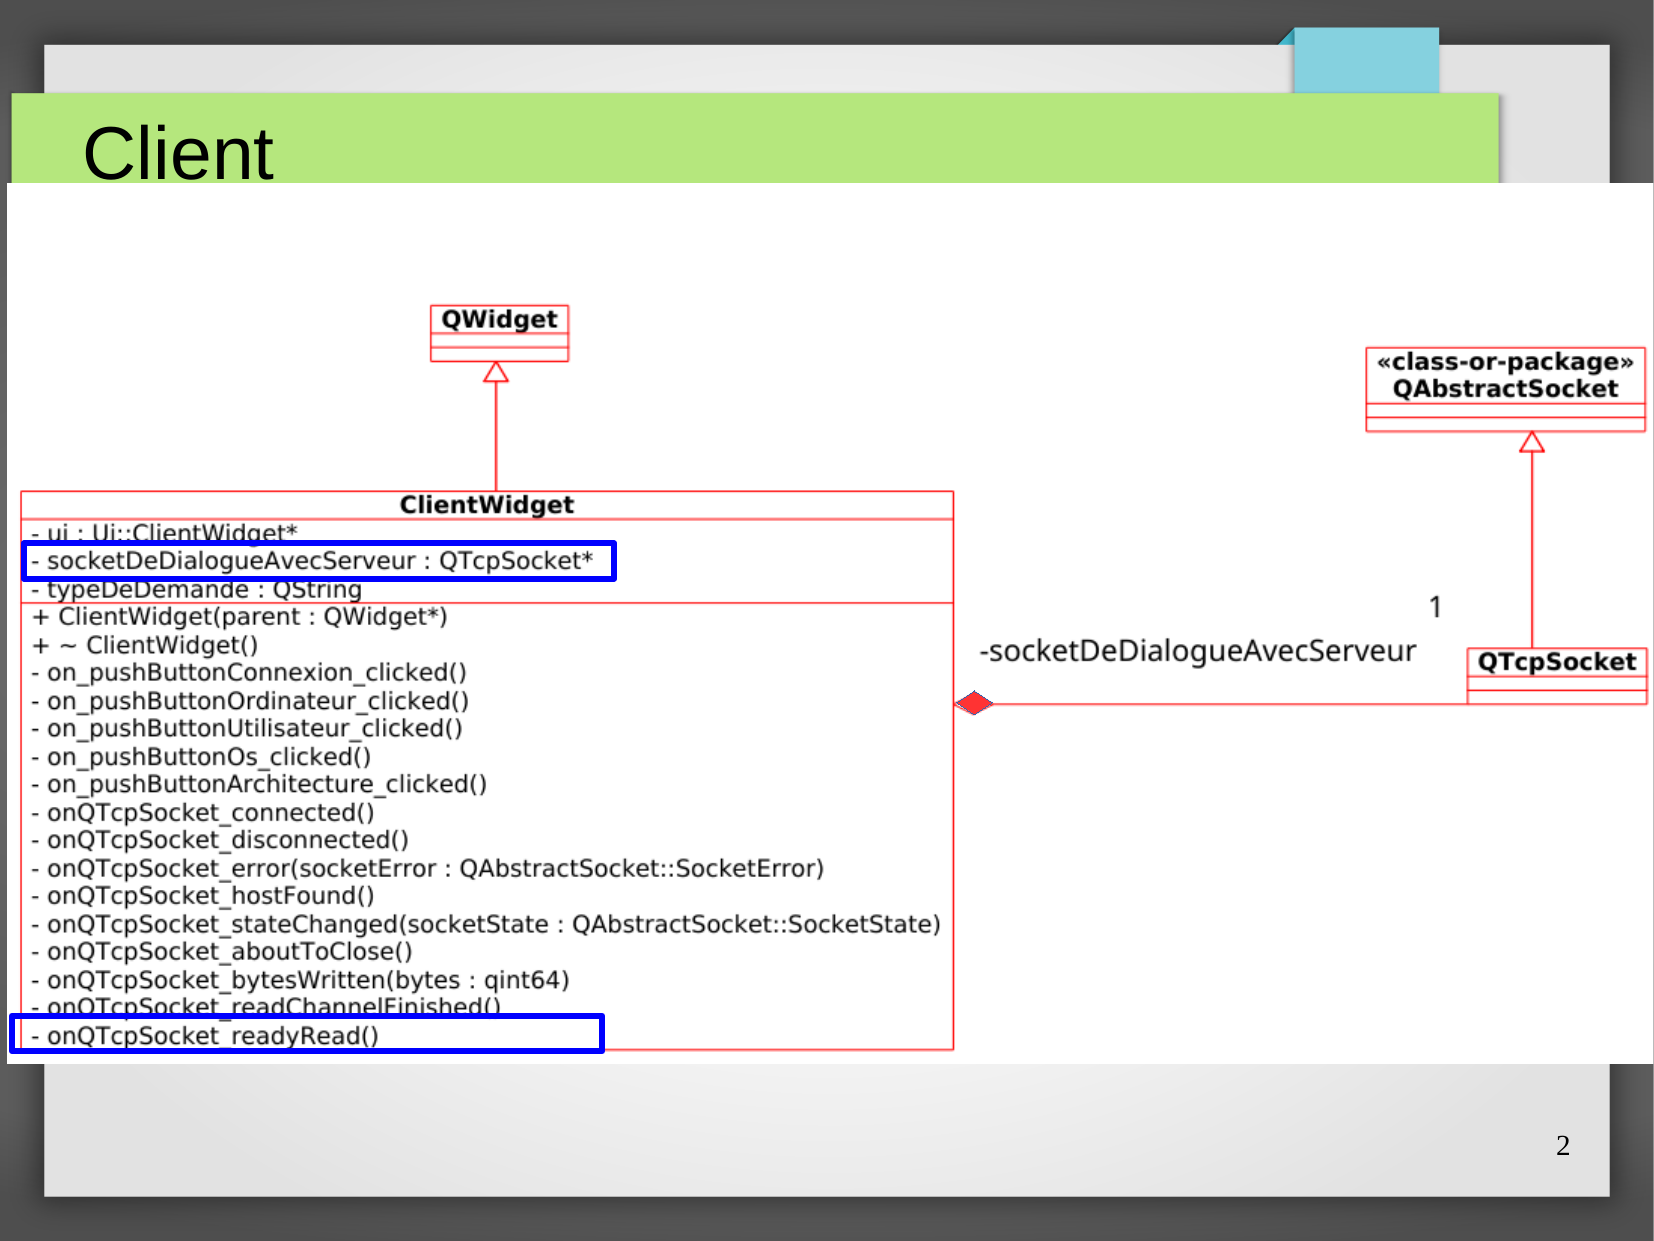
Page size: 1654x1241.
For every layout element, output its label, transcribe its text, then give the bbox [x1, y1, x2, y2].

picture [0, 0, 1654, 1241]
text_box [956, 690, 993, 715]
title Client [82, 94, 1264, 213]
